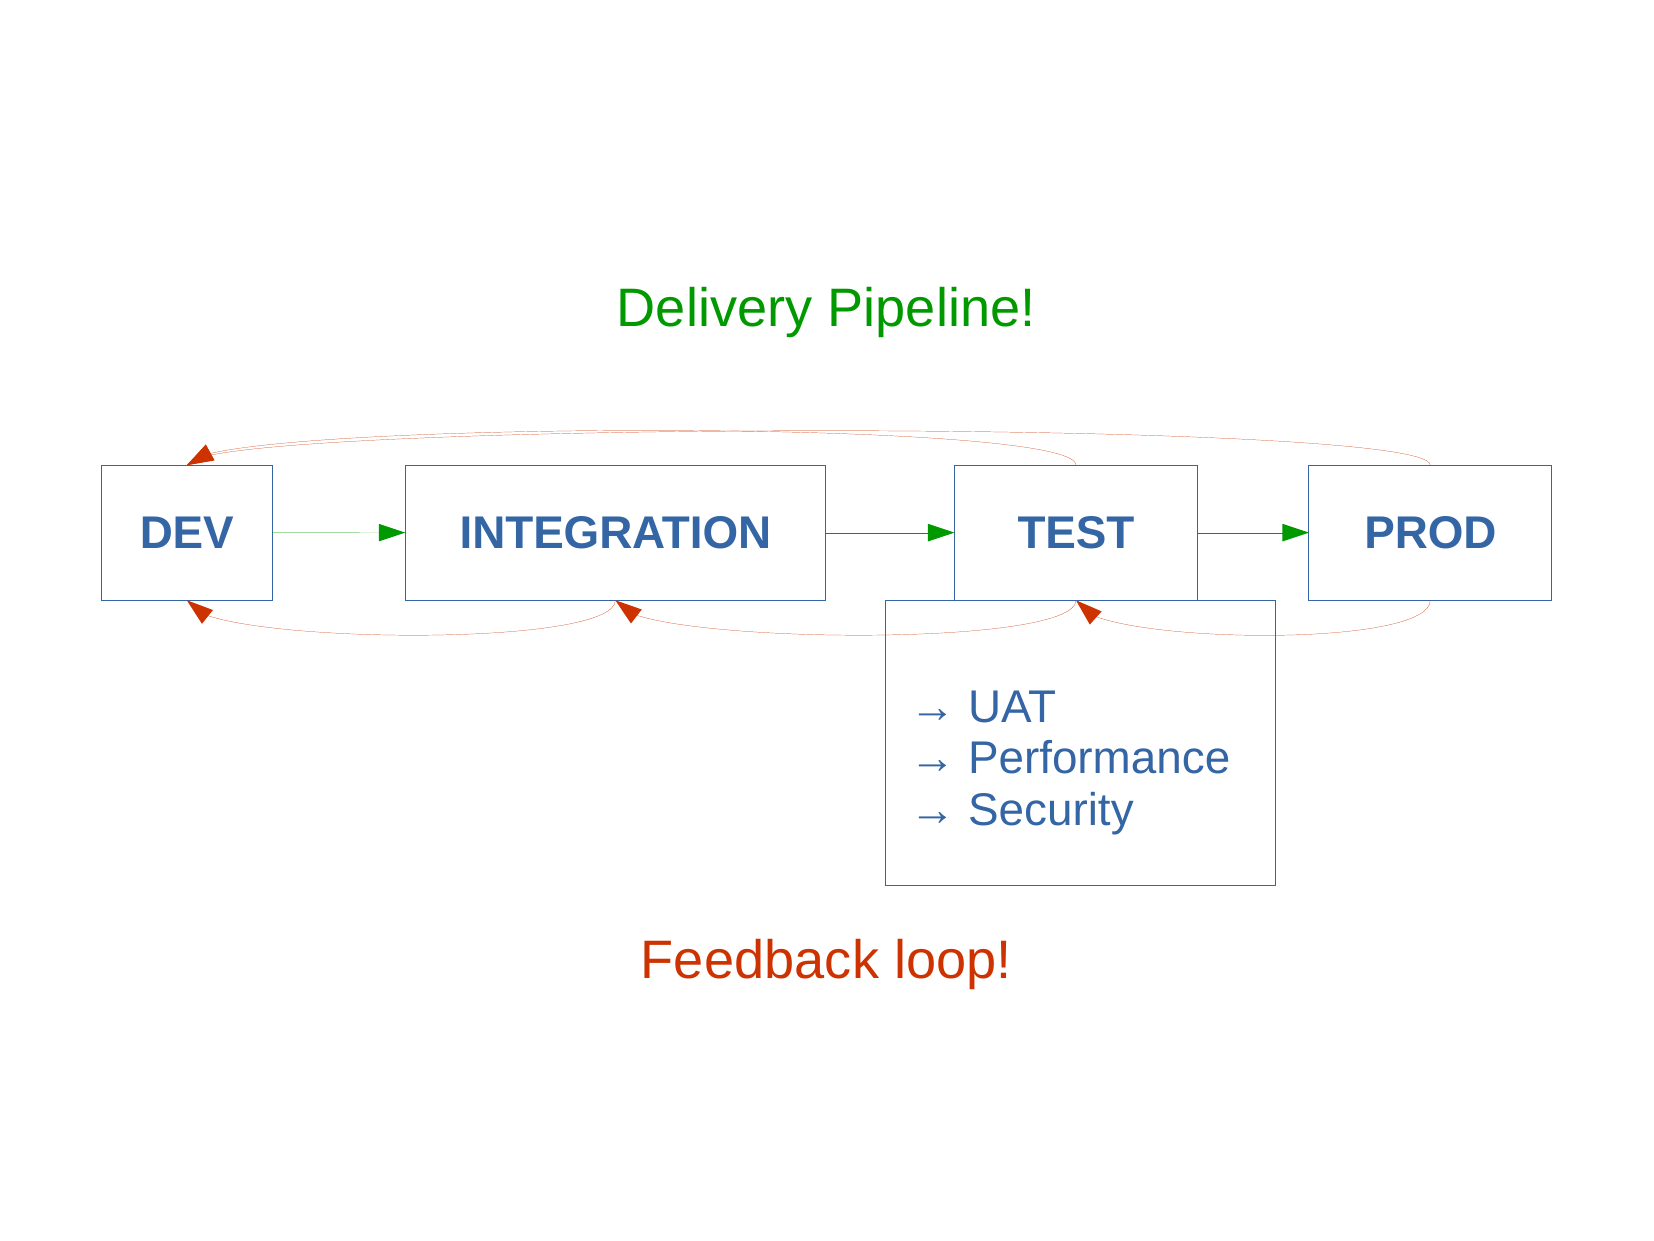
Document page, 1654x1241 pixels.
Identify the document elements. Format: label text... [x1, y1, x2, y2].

text_box → UAT → Performance → Security [894, 673, 1246, 843]
text_box DEV [101, 465, 273, 601]
text_box Feedback loop! [625, 921, 1028, 998]
text_box Delivery Pipeline! [602, 269, 1052, 346]
text_box TEST [954, 465, 1198, 600]
text_box PROD [1308, 465, 1552, 601]
text_box INTEGRATION [405, 465, 826, 601]
